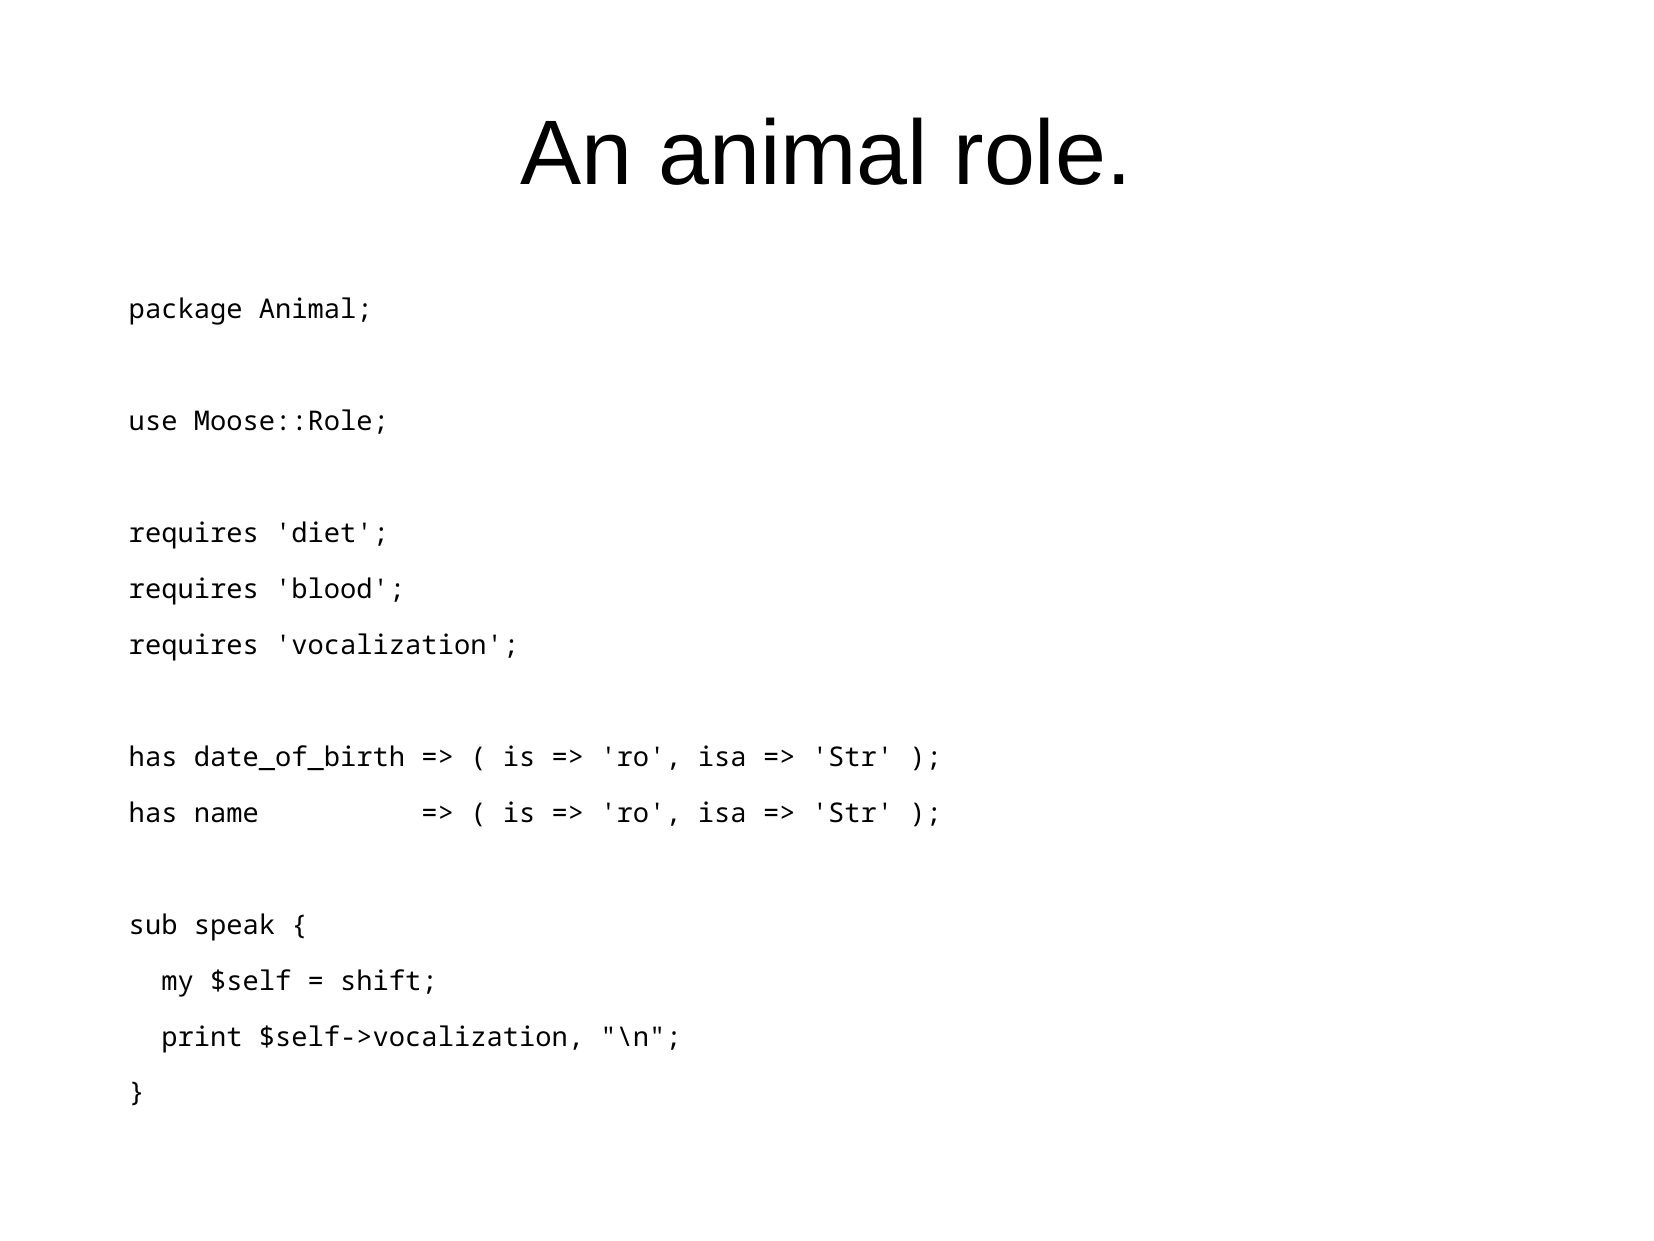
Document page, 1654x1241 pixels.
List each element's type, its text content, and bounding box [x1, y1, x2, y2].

title An animal role. [82, 49, 1571, 257]
list package Animal; use Moose::Role; requires 'diet'; requires 'blood'; requires 'vocalization'; has date_of_birth => ( is => 'ro', isa => 'Str' ); has name => ( is => 'ro', isa => 'Str' ); sub speak { my $self = shift; print $self->vocalization, "\n"; } [82, 290, 1571, 1126]
